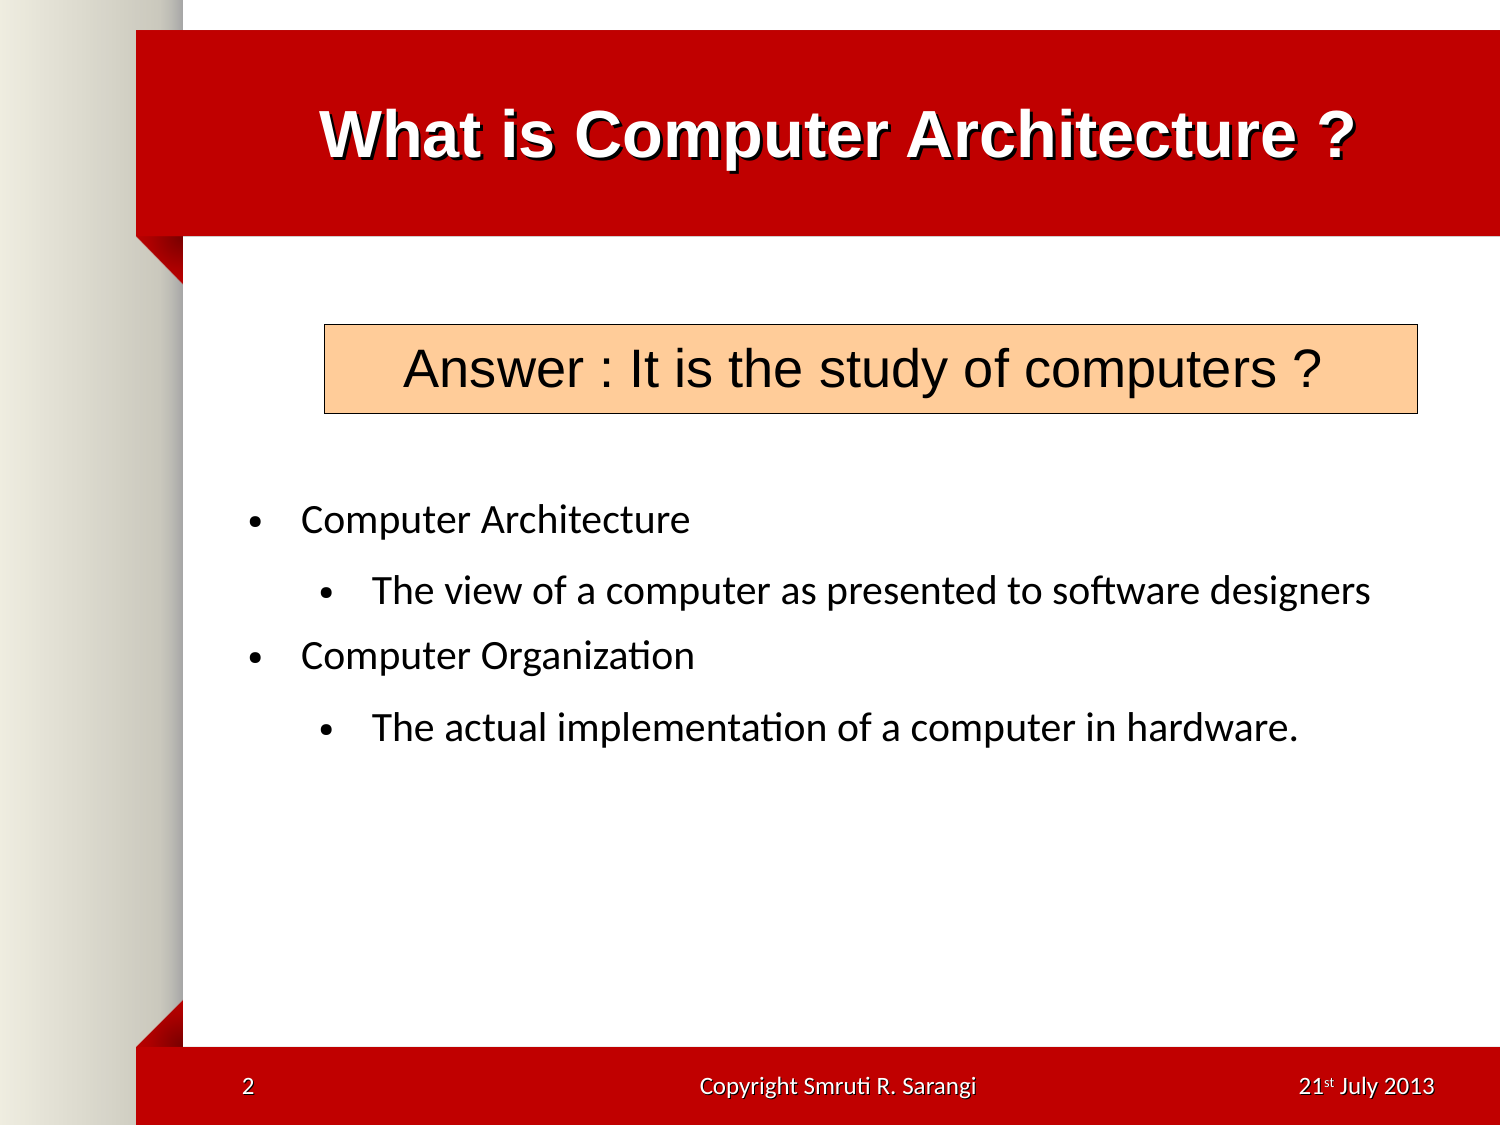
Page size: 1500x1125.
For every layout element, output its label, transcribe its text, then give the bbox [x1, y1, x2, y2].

list Computer Architecture The view of a computer as presented to software designers Computer Organization The actual implementation of a computer in hardware. [230, 501, 1447, 916]
text_box Answer : It is the study of computers ? [324, 324, 1418, 414]
title What is Computer Architecture ? [230, 57, 1447, 211]
picture [0, 0, 1500, 1125]
